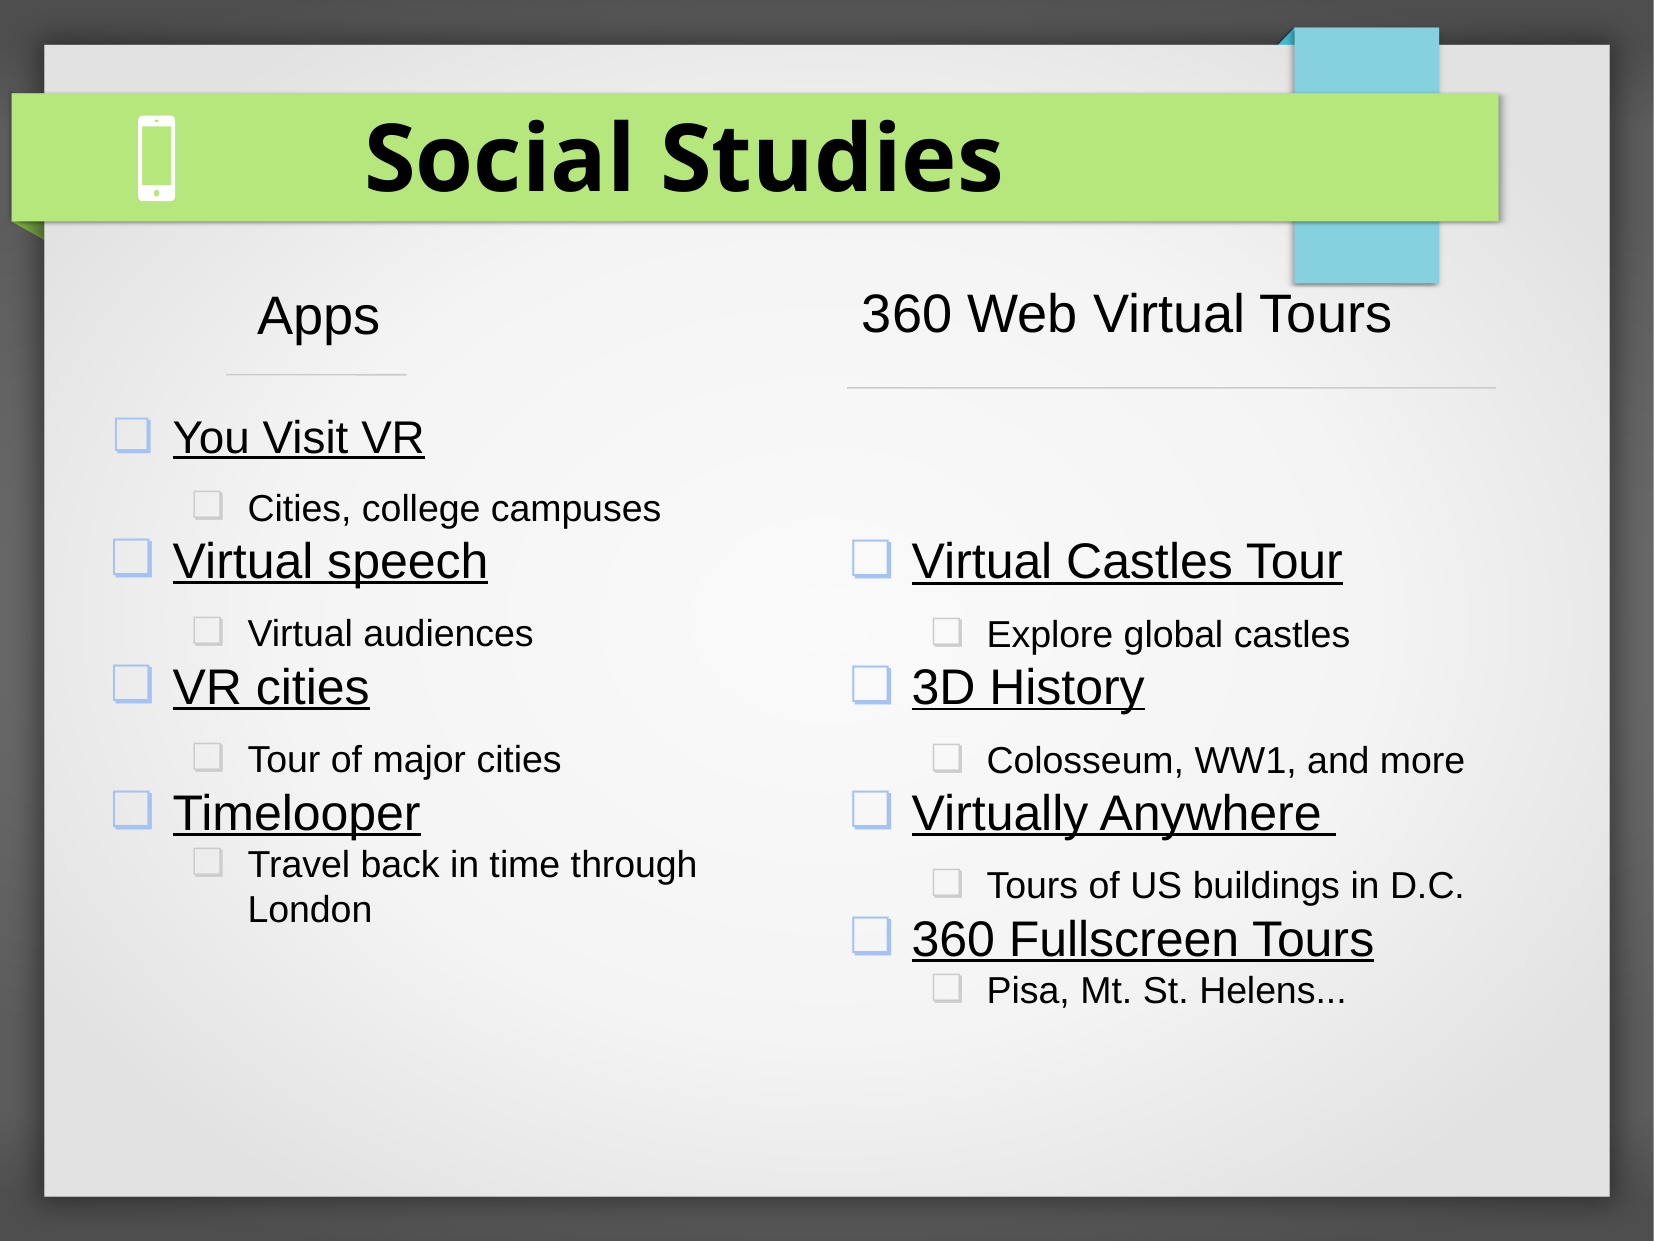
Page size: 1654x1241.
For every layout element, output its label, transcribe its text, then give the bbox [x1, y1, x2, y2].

text_box Social Studies [349, 82, 1155, 286]
text_box 360 Web Virtual Tours [846, 263, 1496, 387]
text_box Apps [242, 244, 479, 381]
text_box 360 Web Virtual Tours [846, 389, 1496, 400]
text_box Virtual Castles Tour Explore global castles 3D History Colosseum, WW1, and more Virtually Anywhere Tours of US buildings in D.C. 360 Fullscreen Tours Pisa, Mt. St. Helens... [821, 402, 1593, 1138]
picture [0, 0, 1654, 1241]
text_box You Visit VR Cities, college campuses Virtual speech Virtual audiences VR cities Tour of major cities Timelooper Travel back in time through London [82, 392, 811, 1186]
text_box [138, 115, 176, 202]
